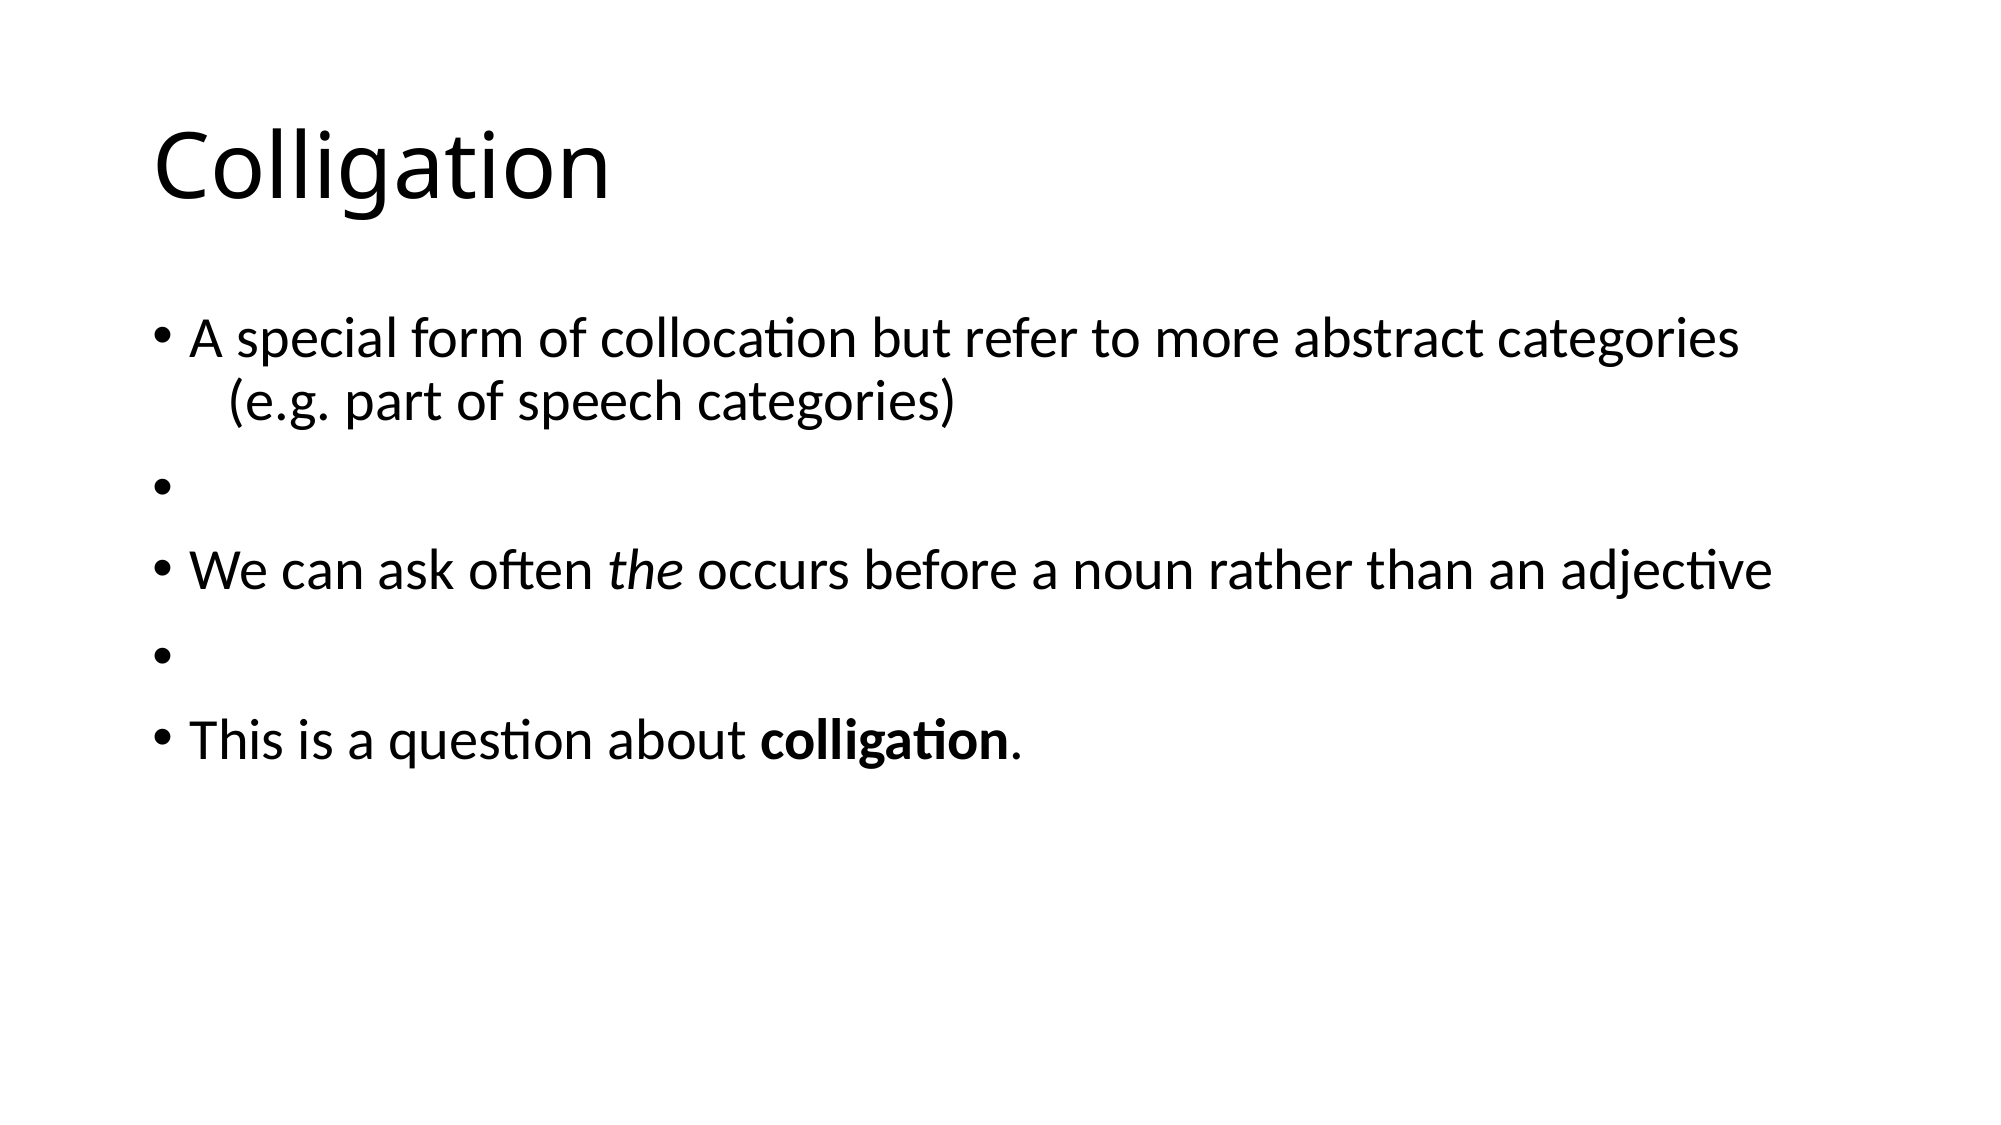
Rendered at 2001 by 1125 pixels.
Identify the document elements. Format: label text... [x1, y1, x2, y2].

title Colligation [137, 59, 1863, 278]
list A special form of collocation but refer to more abstract categories (e.g. part of speech categories) We can ask often the occurs before a noun rather than an adjective This is a question about colligation. [137, 299, 1863, 1014]
